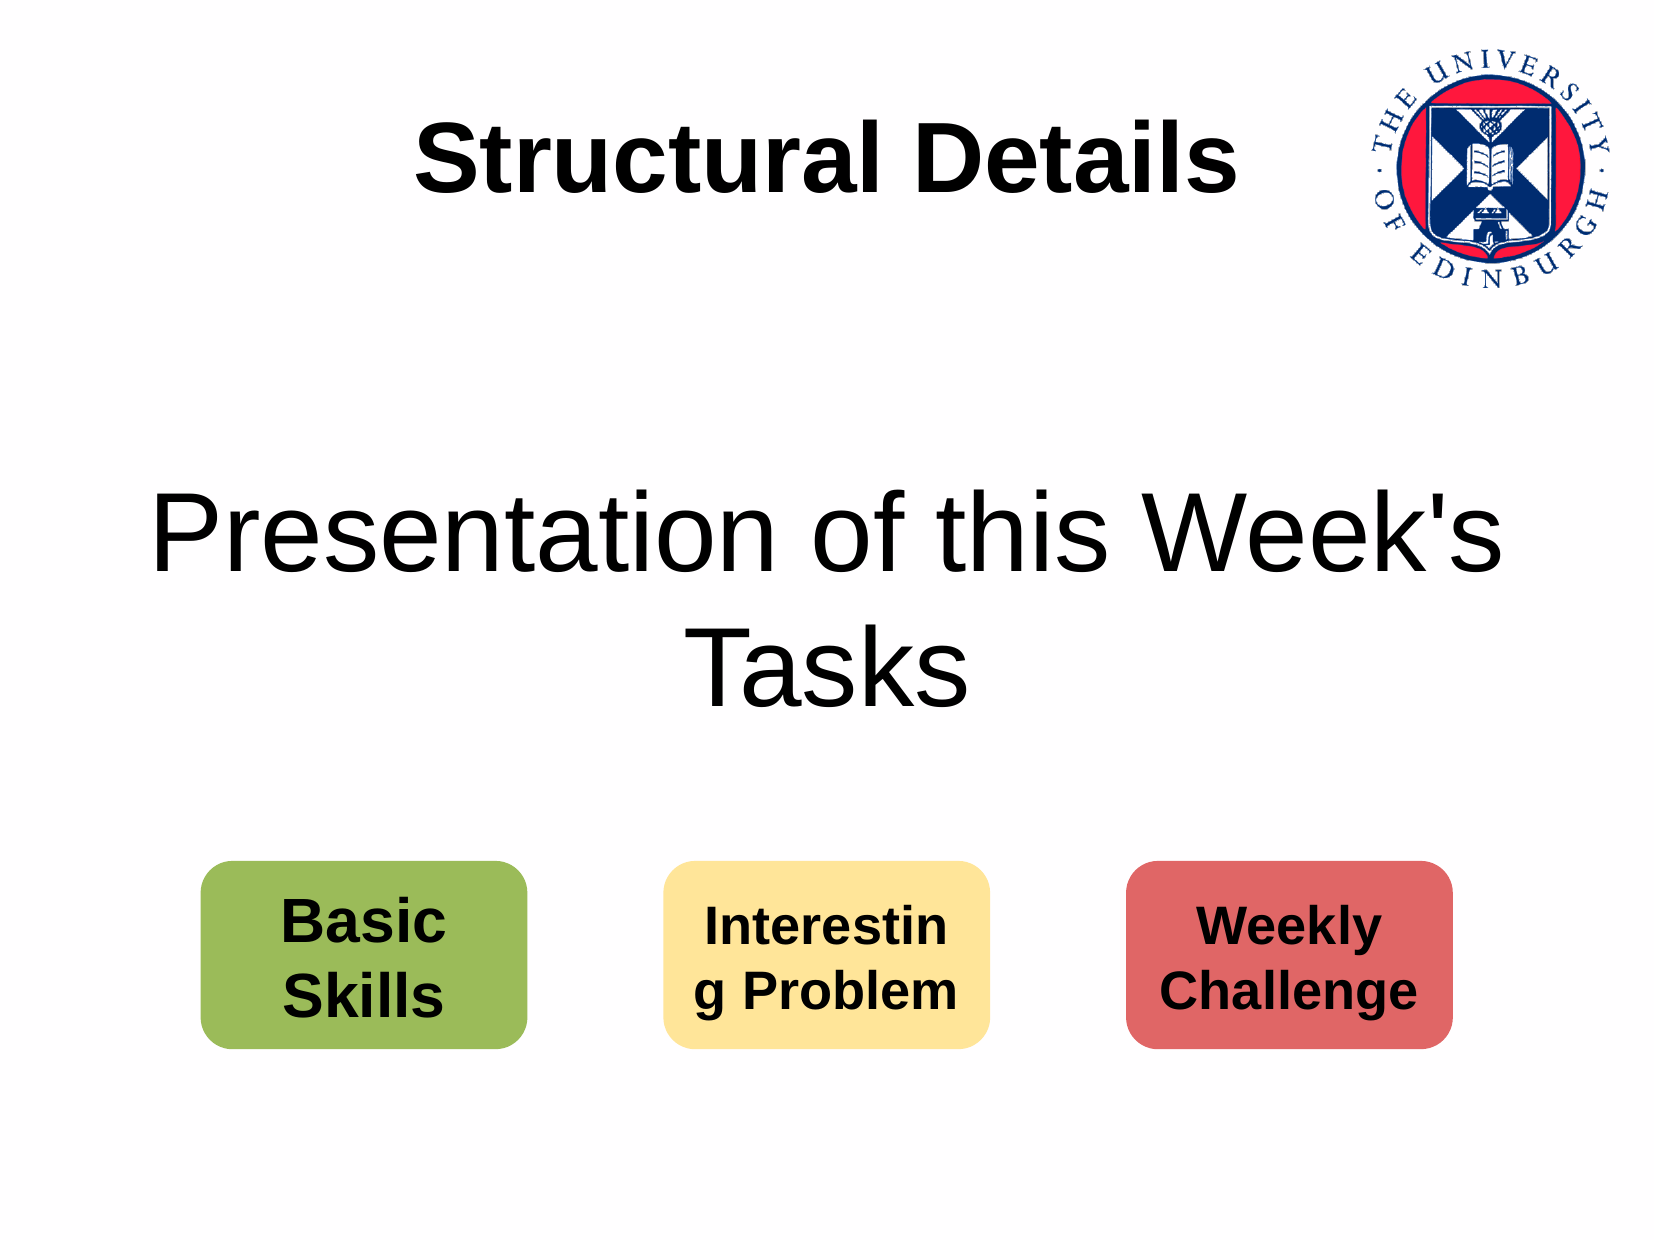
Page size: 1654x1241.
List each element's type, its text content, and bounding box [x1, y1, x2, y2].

subtitle Presentation of this Week's Tasks [82, 342, 1571, 845]
text_box Interesting Problem [664, 861, 990, 1049]
title Structural Details [82, 49, 1371, 257]
text_box Weekly Challenge [1126, 861, 1453, 1049]
picture [1371, 49, 1610, 288]
text_box Basic Skills [201, 861, 527, 1049]
